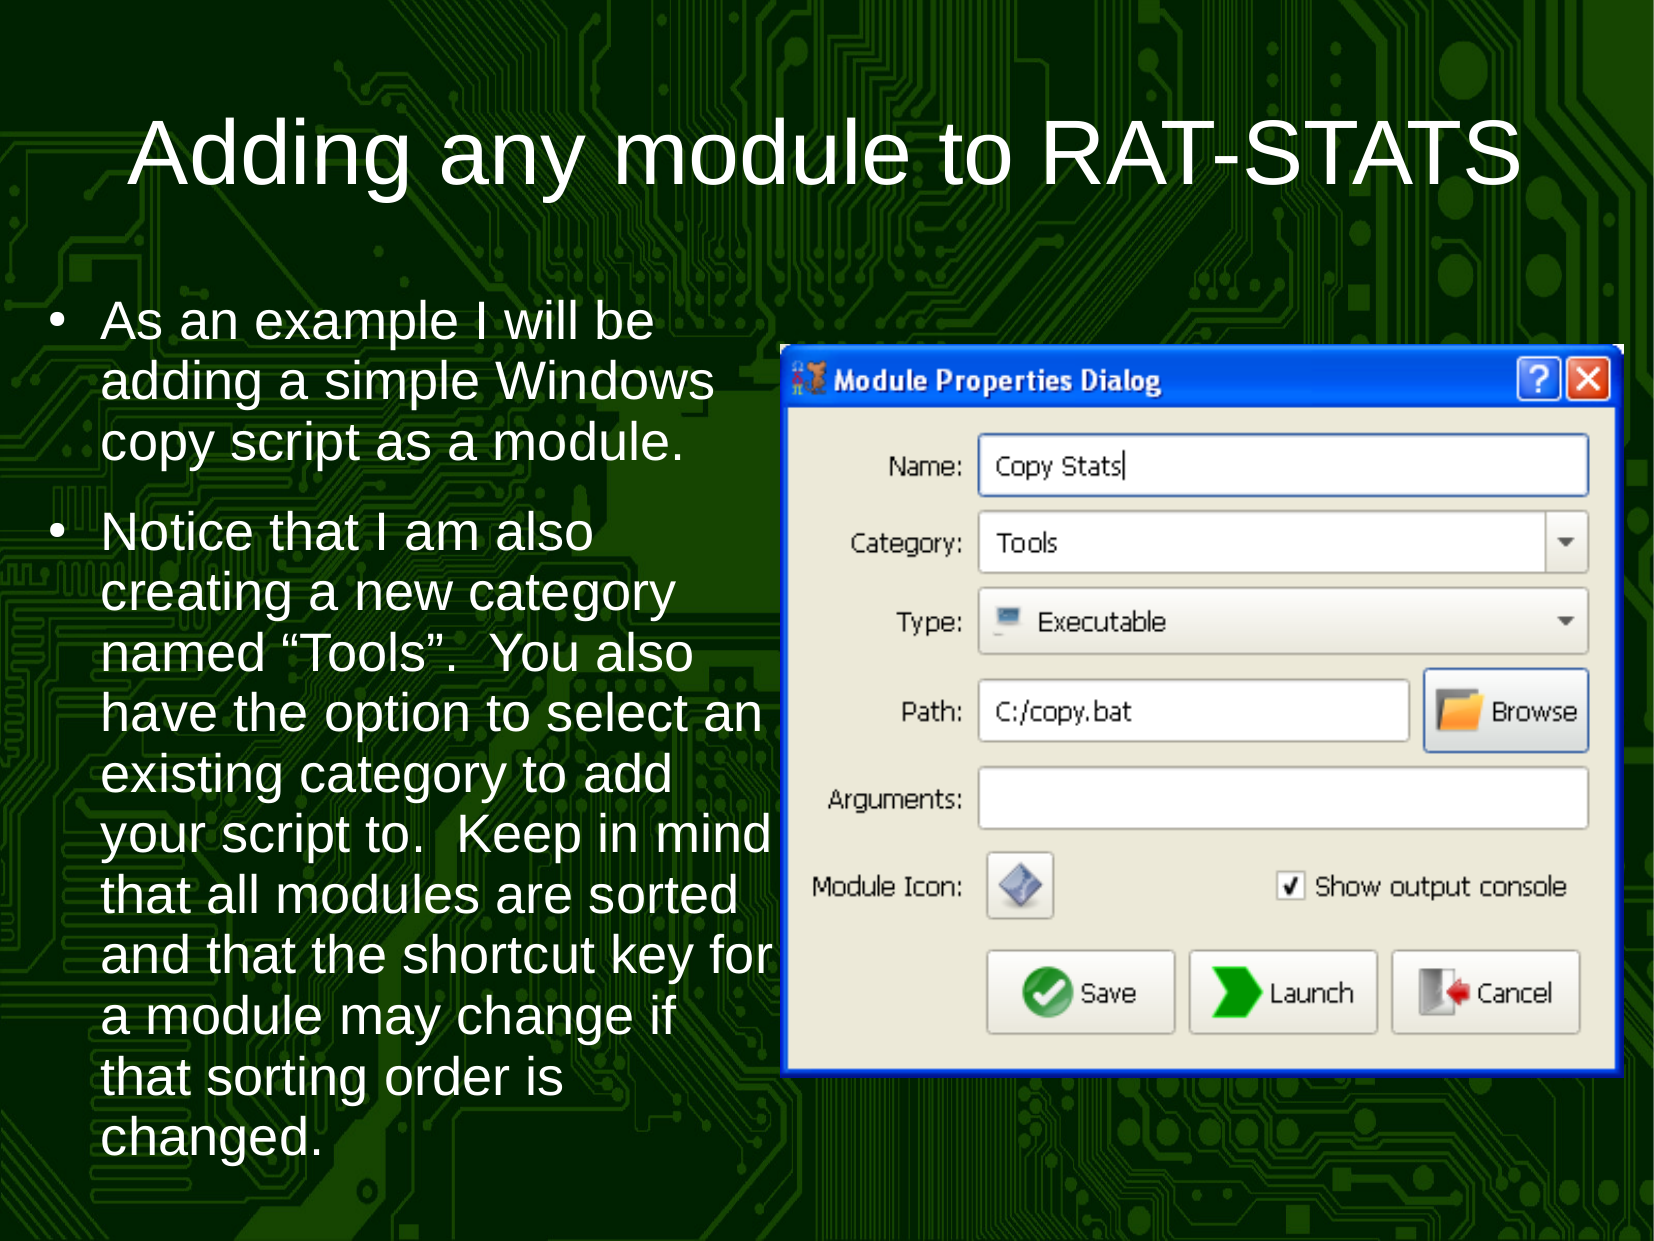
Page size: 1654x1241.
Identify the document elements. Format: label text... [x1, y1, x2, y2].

title Adding any module to RAT-STATS [82, 49, 1571, 257]
list As an example I will be adding a simple Windows copy script as a module. Notice that I am also creating a new category named “Tools”. You also have the option to select an existing category to add your script to. Keep in mind that all modules are sorted and that the shortcut key for a module may change if that sorting order is changed. [30, 290, 781, 1241]
picture [0, 0, 1654, 1241]
